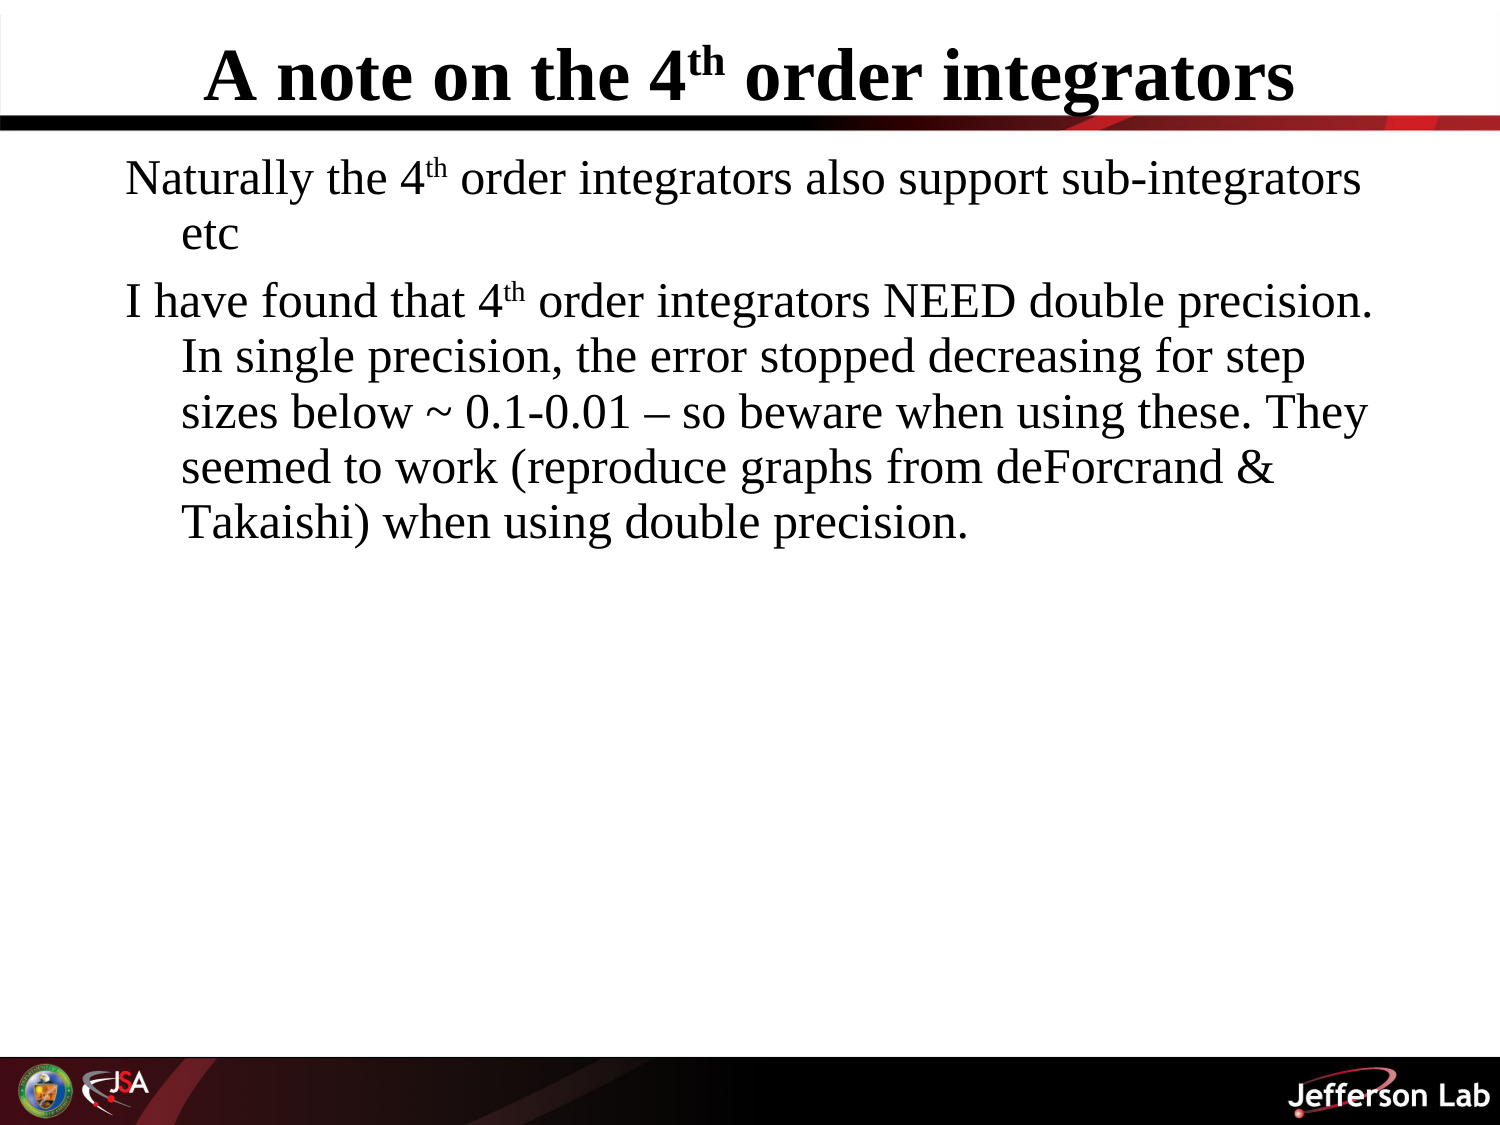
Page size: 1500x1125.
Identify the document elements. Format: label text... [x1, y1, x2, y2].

picture [0, 0, 1500, 1125]
list Naturally the 4th order integrators also support sub-integrators etc I have found that 4th order integrators NEED double precision. In single precision, the error stopped decreasing for step sizes below ~ 0.1-0.01 – so beware when using these. They seemed to work (reproduce graphs from deForcrand & Takaishi) when using double precision. [125, 149, 1401, 1011]
title A note on the 4th order integrators [112, 0, 1388, 151]
